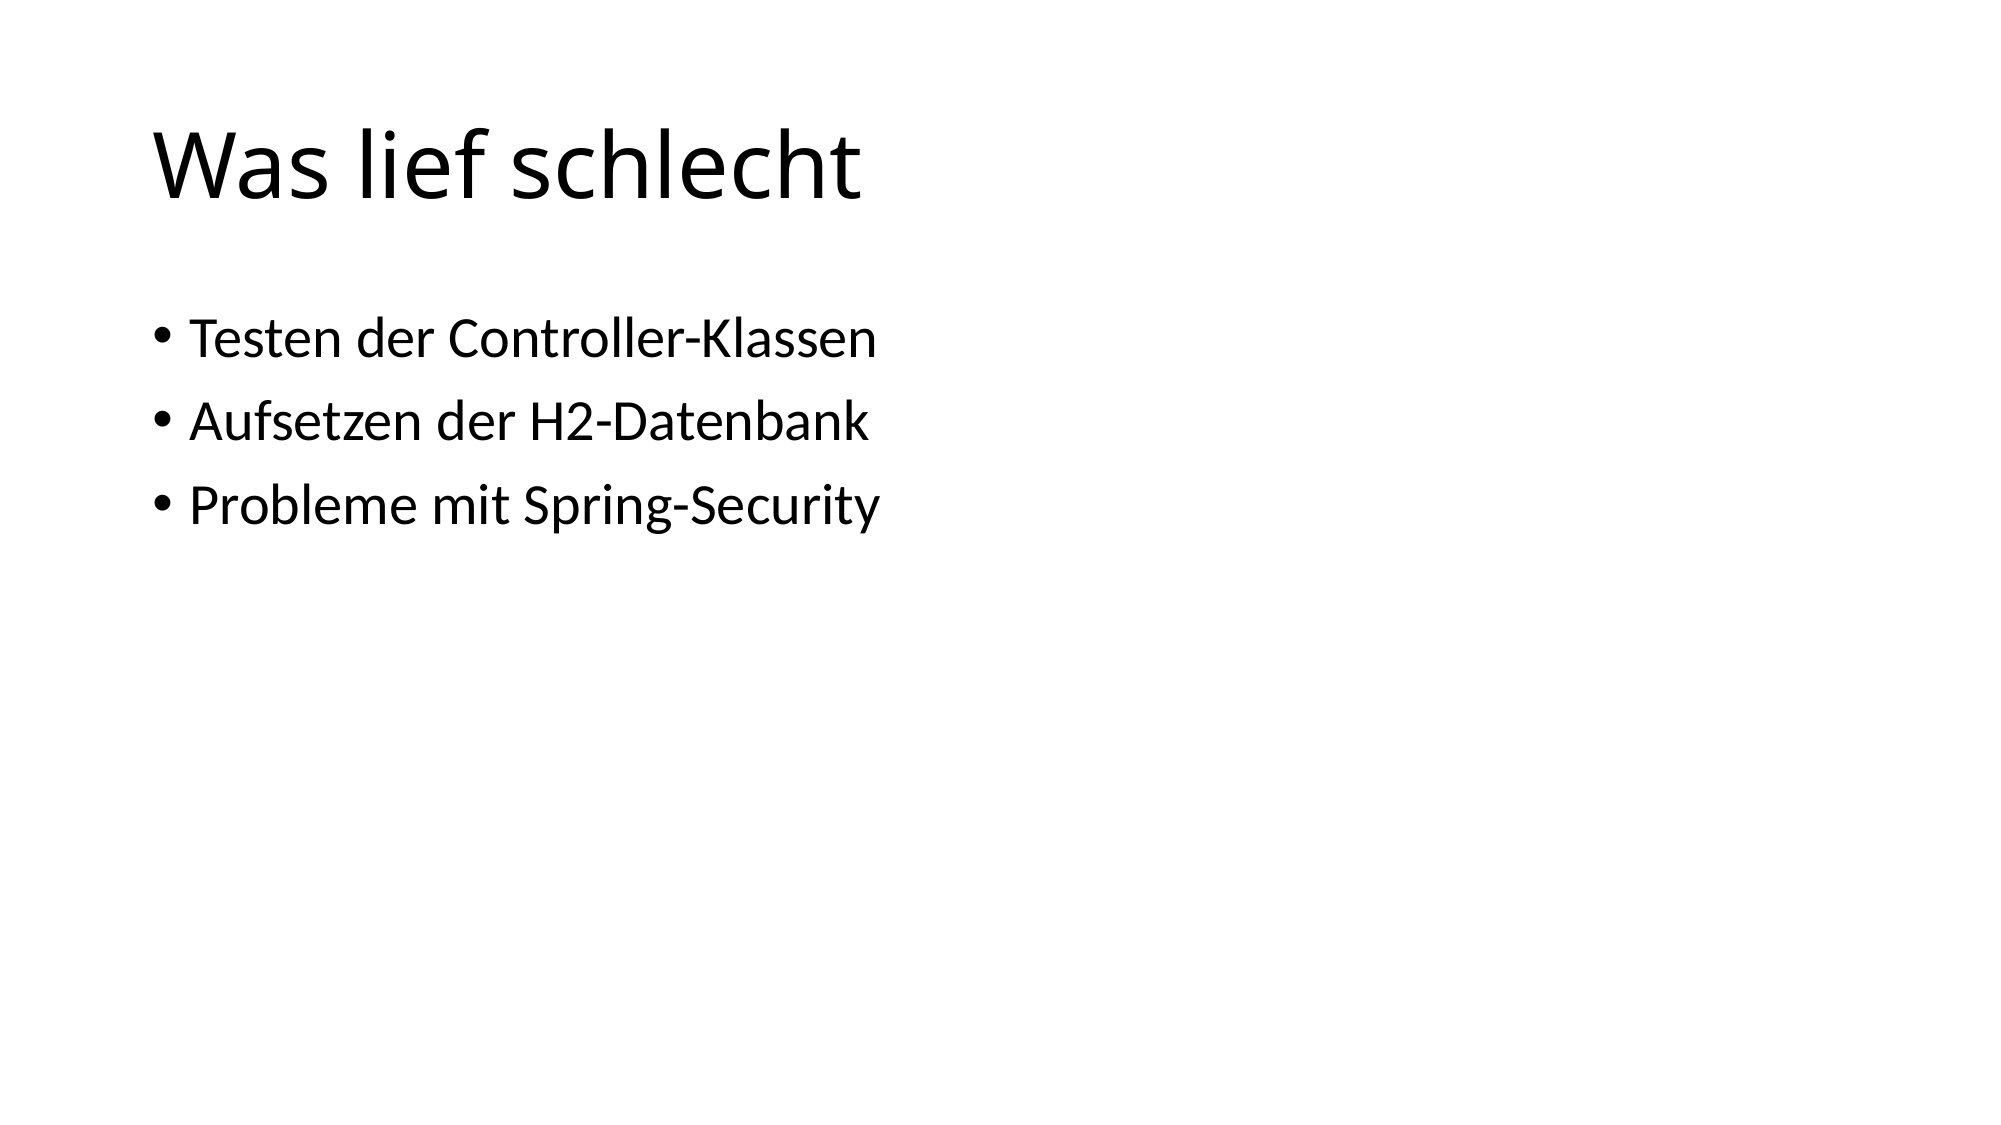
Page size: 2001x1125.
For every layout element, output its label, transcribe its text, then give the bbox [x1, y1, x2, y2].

list Testen der Controller-Klassen Aufsetzen der H2-Datenbank Probleme mit Spring-Security [137, 299, 1863, 1014]
title Was lief schlecht [137, 59, 1863, 278]
